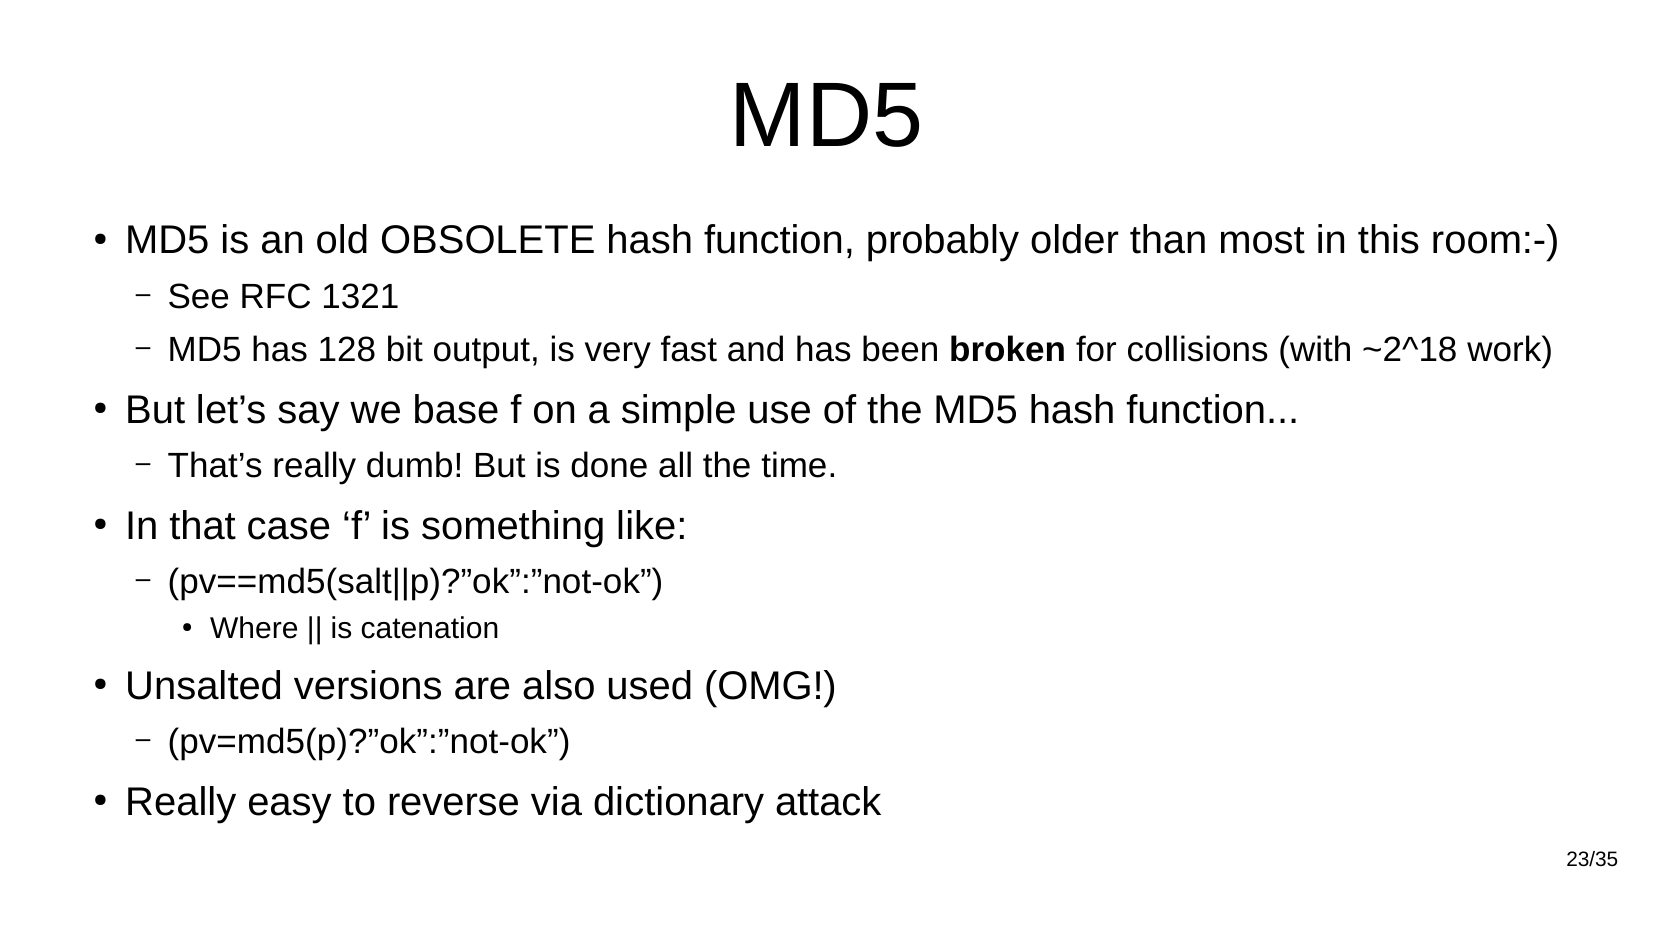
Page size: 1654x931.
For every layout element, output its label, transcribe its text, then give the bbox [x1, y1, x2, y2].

list MD5 is an old OBSOLETE hash function, probably older than most in this room:-) See RFC 1321 MD5 has 128 bit output, is very fast and has been broken for collisions (with ~2^18 work) But let’s say we base f on a simple use of the MD5 hash function... That’s really dumb! But is done all the time. In that case ‘f’ is something like: (pv==md5(salt||p)?”ok”:”not-ok”) Where || is catenation Unsalted versions are also used (OMG!) (pv=md5(p)?”ok”:”not-ok”) Really easy to reverse via dictionary attack [82, 217, 1571, 871]
title MD5 [82, 37, 1571, 193]
